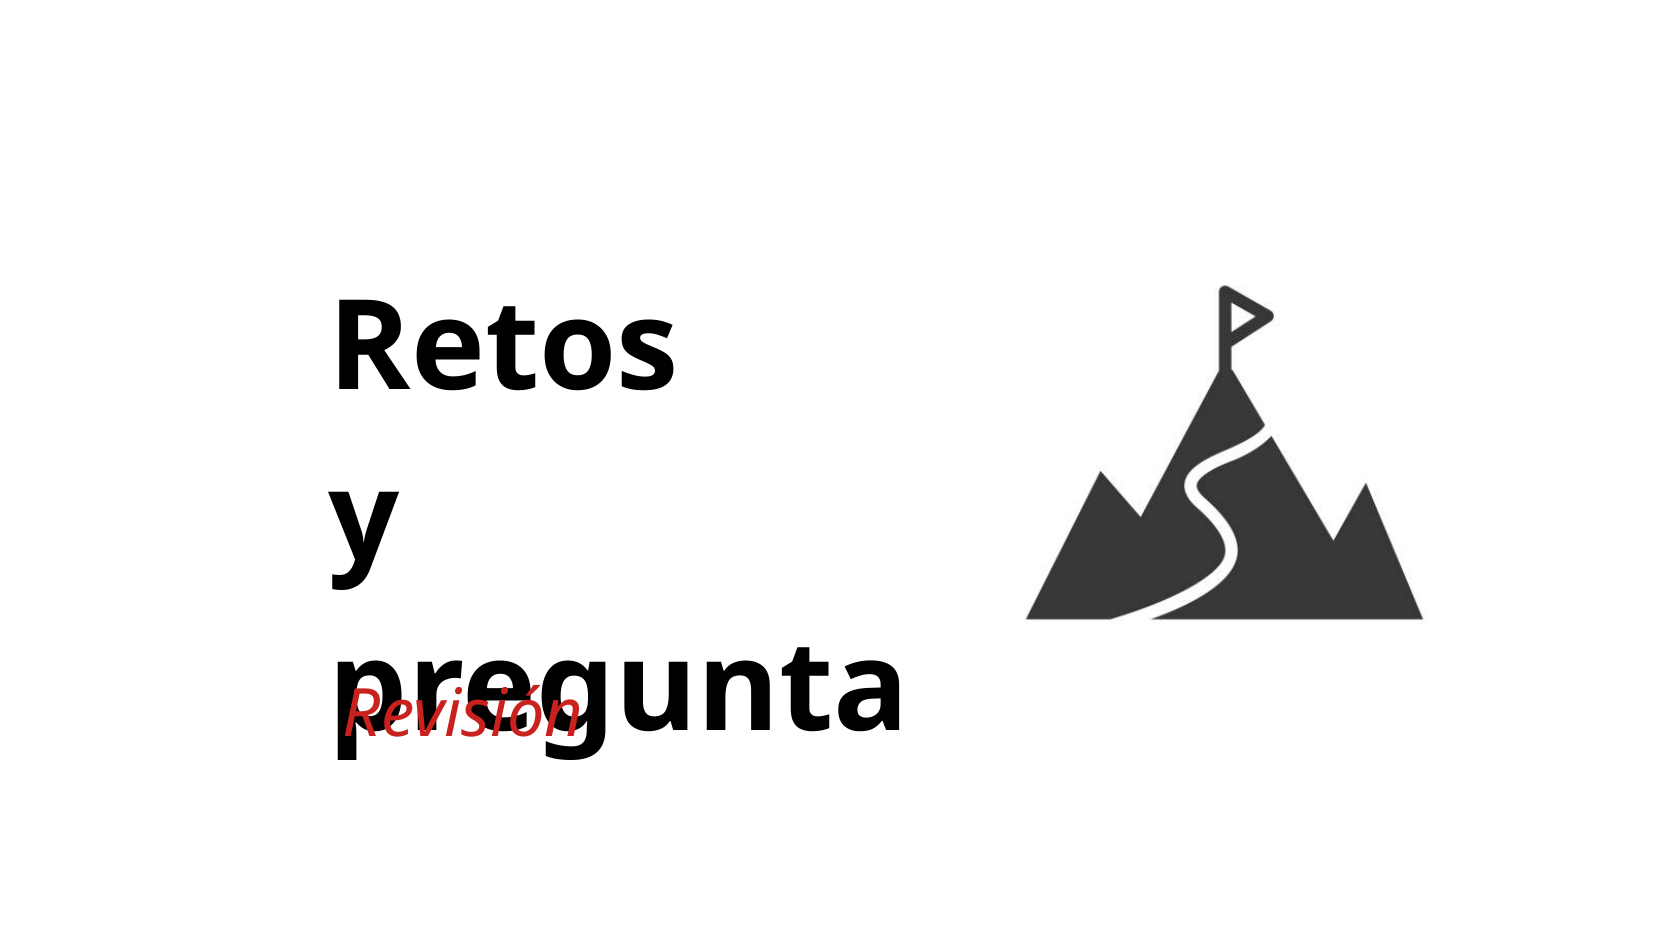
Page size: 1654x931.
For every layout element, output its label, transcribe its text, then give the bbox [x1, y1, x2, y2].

text_box Retos y preguntas [314, 248, 909, 640]
picture [909, 137, 1540, 768]
text_box Revisión [328, 657, 605, 740]
